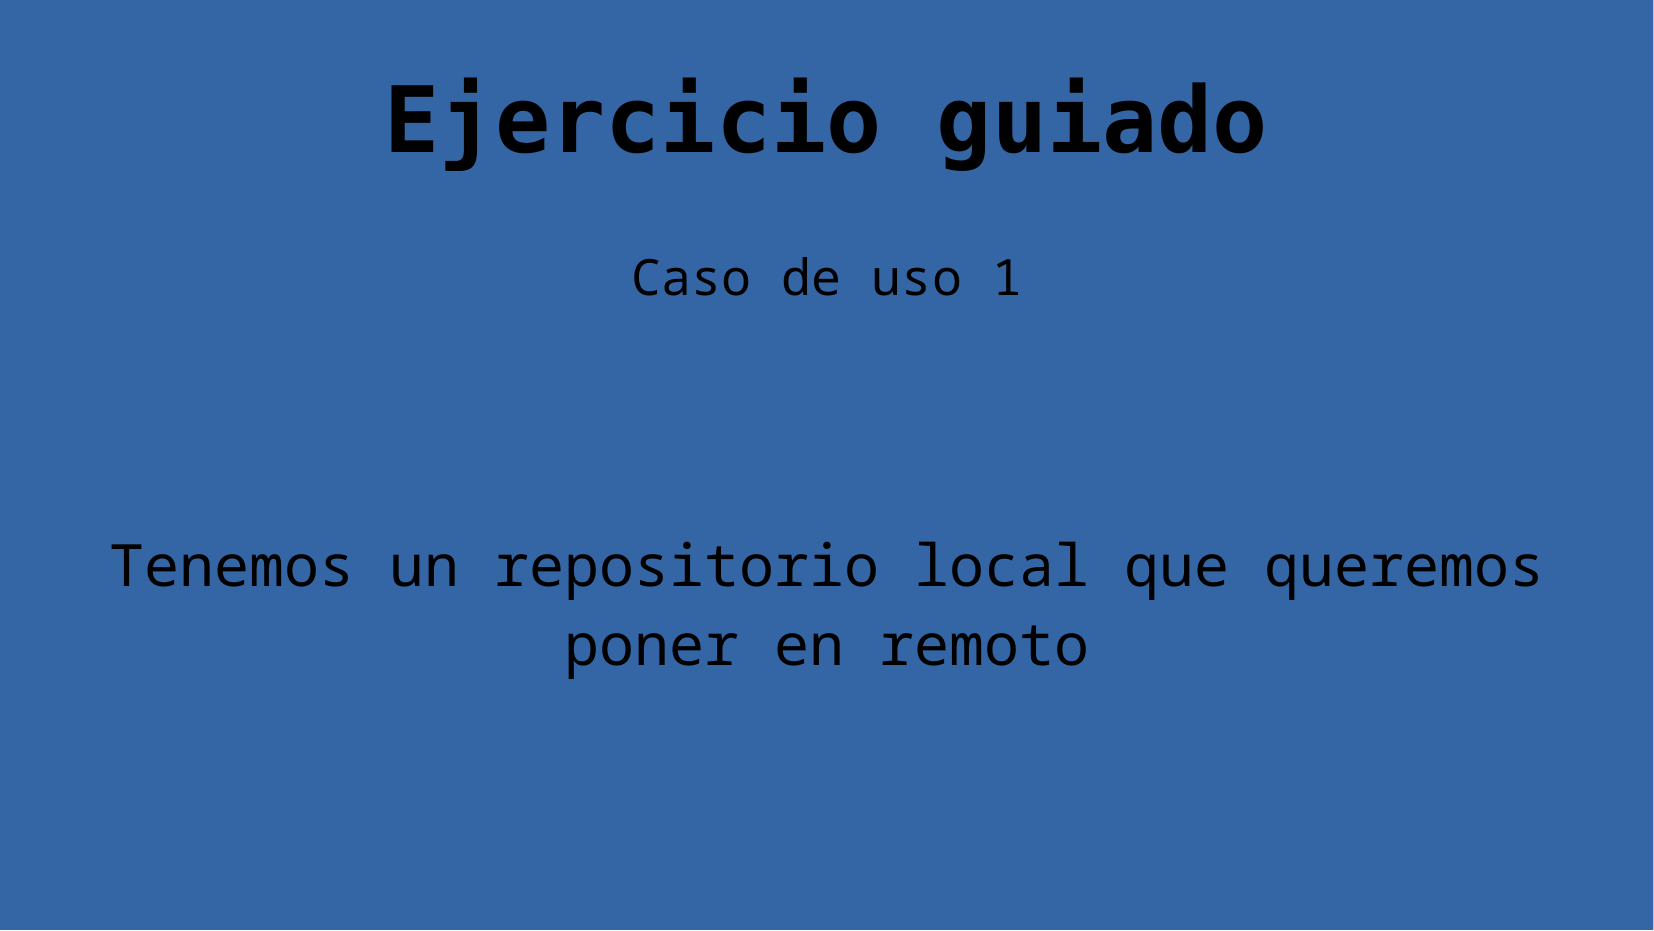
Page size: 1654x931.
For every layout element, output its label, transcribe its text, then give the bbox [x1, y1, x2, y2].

title Ejercicio guiado Caso de uso 1 [82, 42, 1571, 335]
subtitle Tenemos un repositorio local que queremos poner en remoto [82, 394, 1571, 813]
